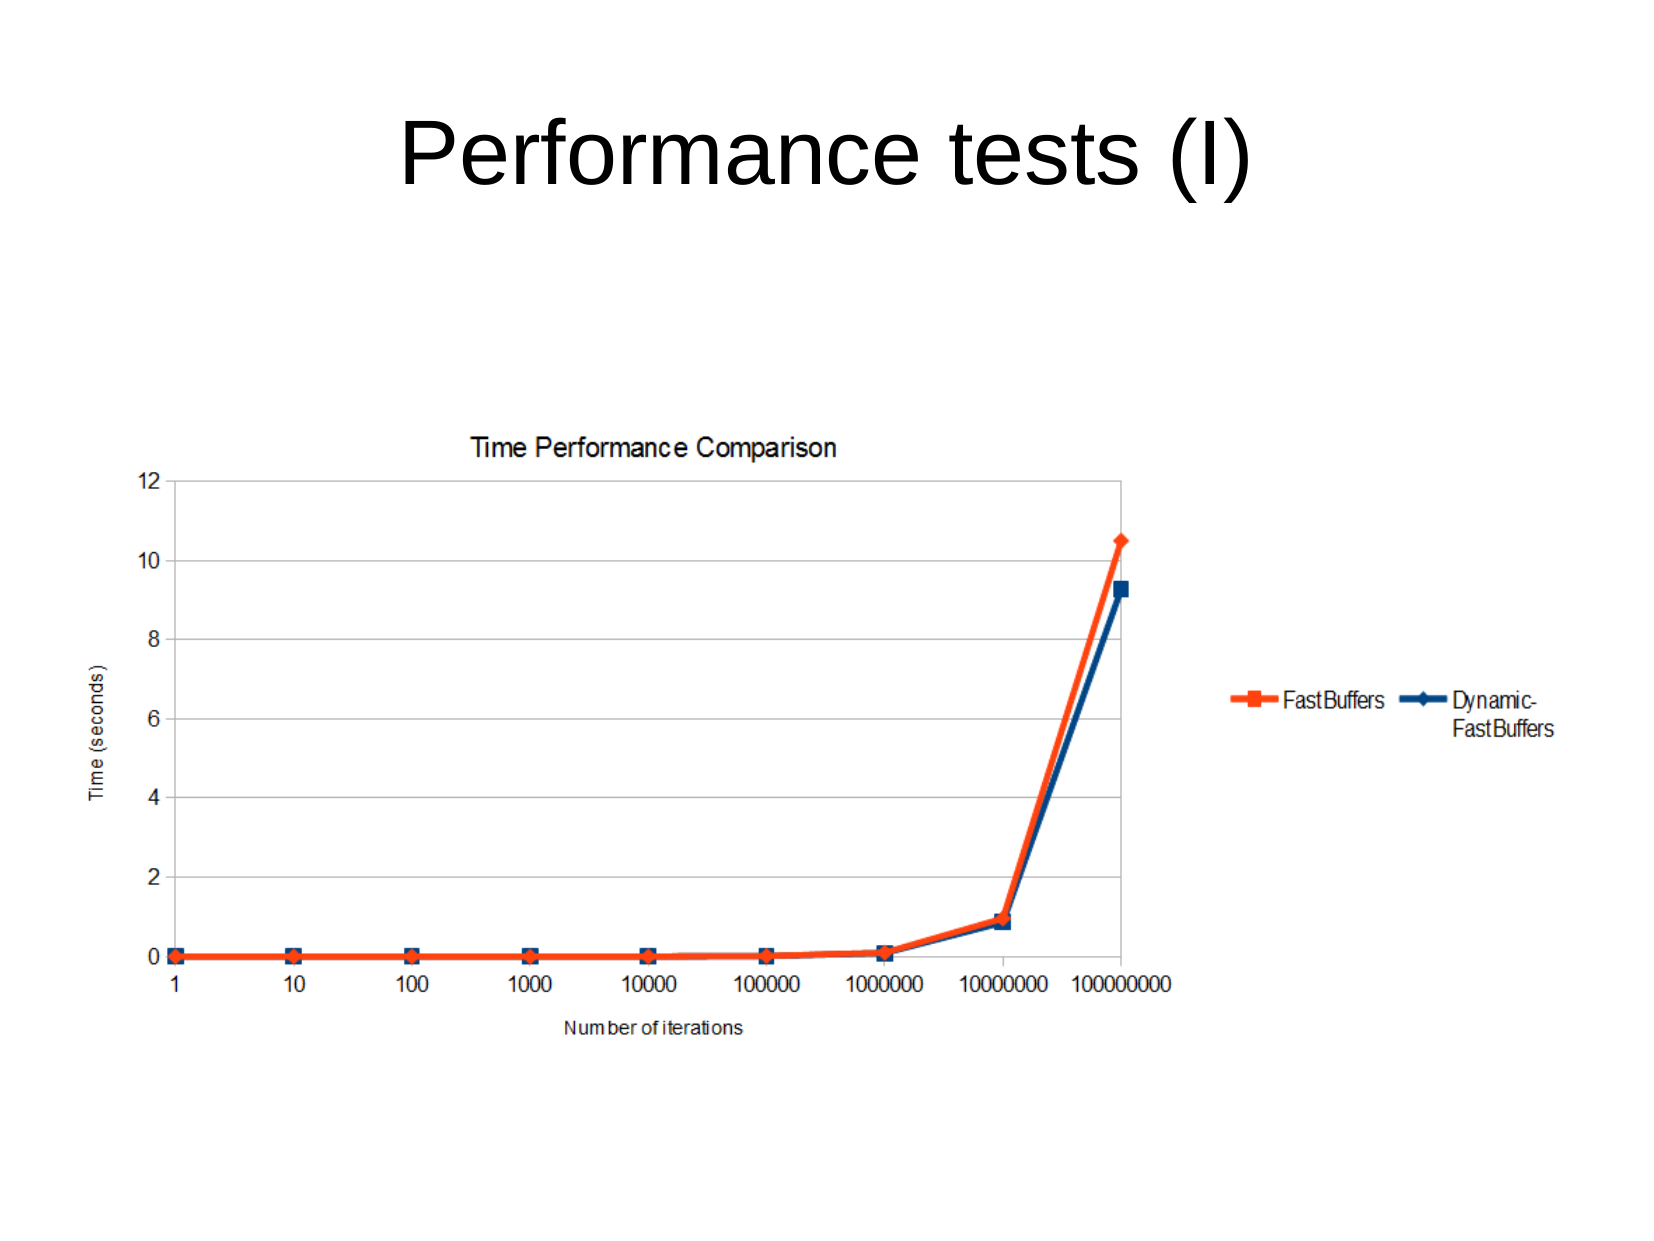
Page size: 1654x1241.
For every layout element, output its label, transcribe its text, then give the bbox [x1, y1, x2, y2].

title Performance tests (I) [82, 49, 1571, 257]
picture [75, 405, 1564, 1043]
